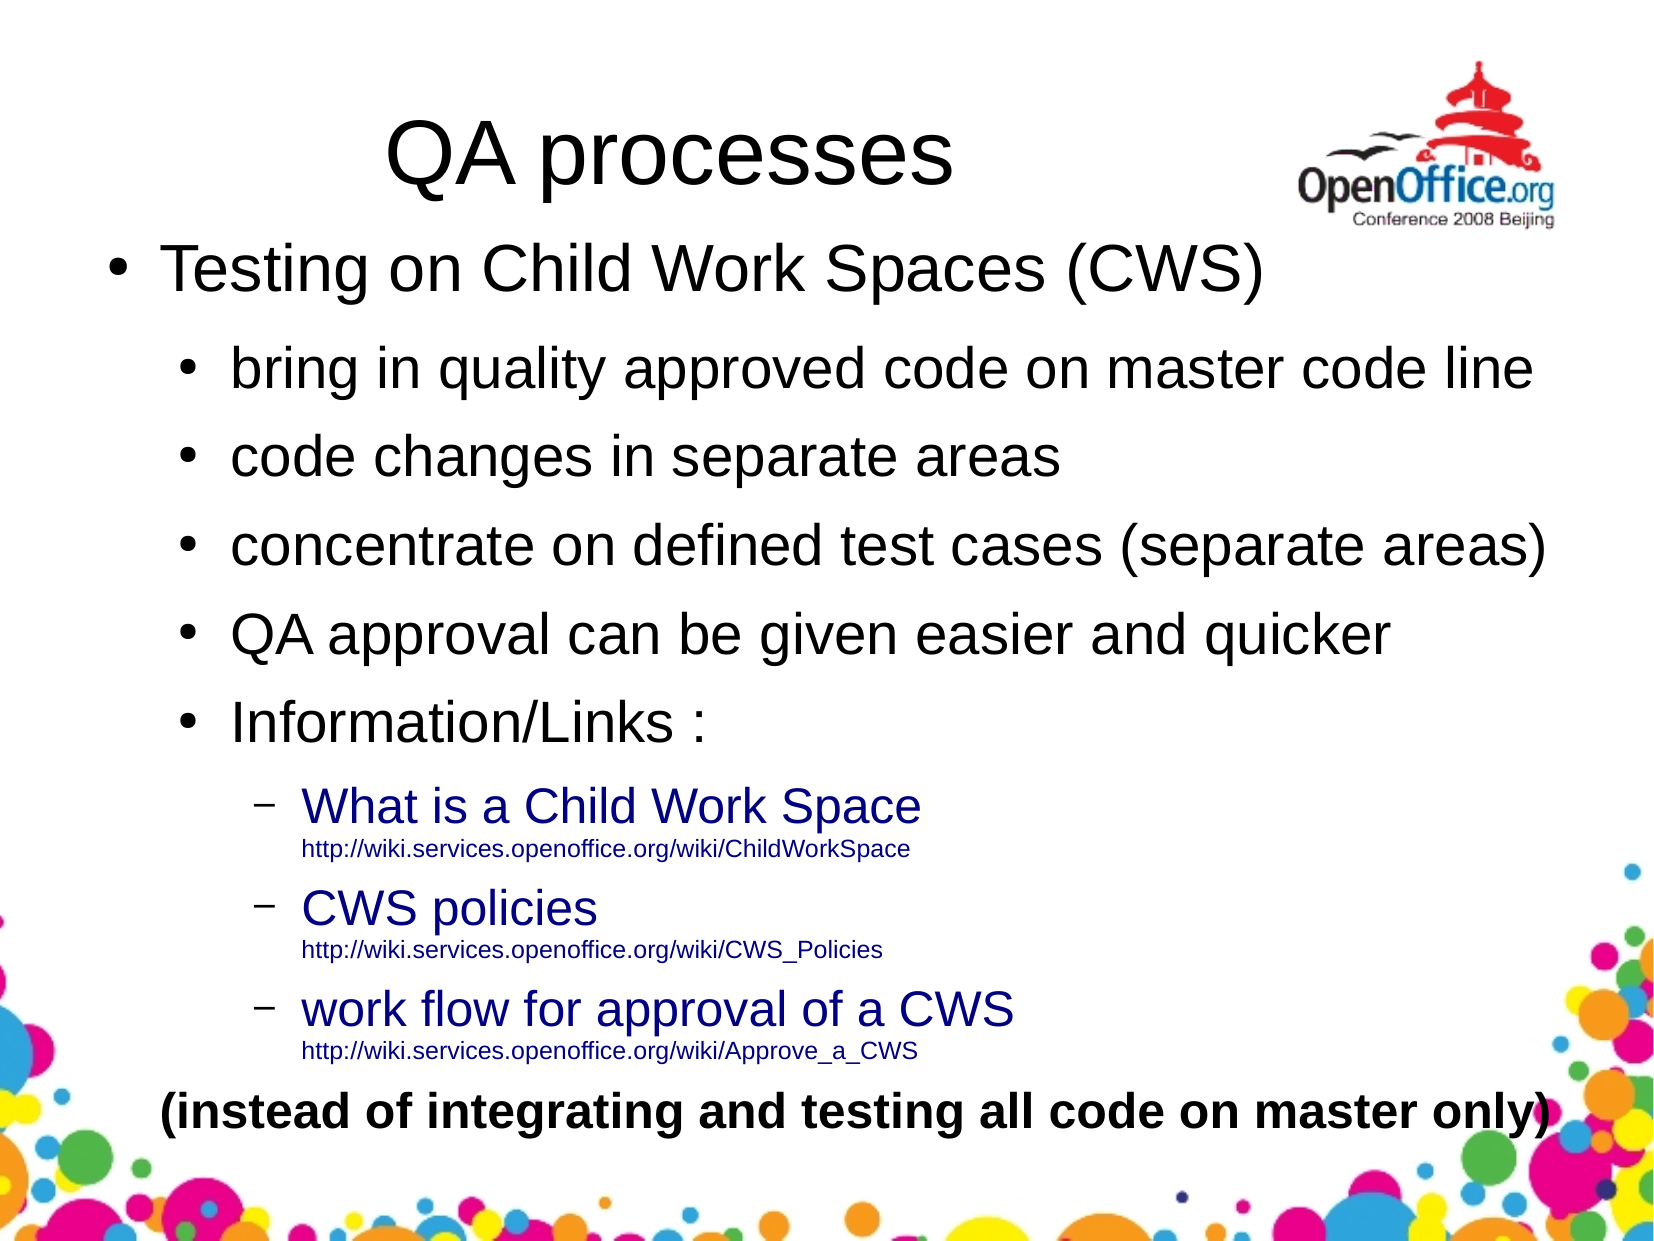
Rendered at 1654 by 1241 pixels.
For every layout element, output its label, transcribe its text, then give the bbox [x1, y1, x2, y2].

title QA processes [82, 56, 1258, 250]
picture [1285, 51, 1569, 231]
list Testing on Child Work Spaces (CWS) bring in quality approved code on master code line code changes in separate areas concentrate on defined test cases (separate areas) QA approval can be given easier and quicker Information/Links : What is a Child Work Space http://wiki.services.openoffice.org/wiki/ChildWorkSpace CWS policies http://wiki.services.openoffice.org/wiki/CWS_Policies work flow for approval of a CWShttp://wiki.services.openoffice.org/wiki/Approve_a_CWS (instead of integrating and testing all code on master only) [88, 231, 1577, 1139]
picture [0, 810, 1654, 1241]
